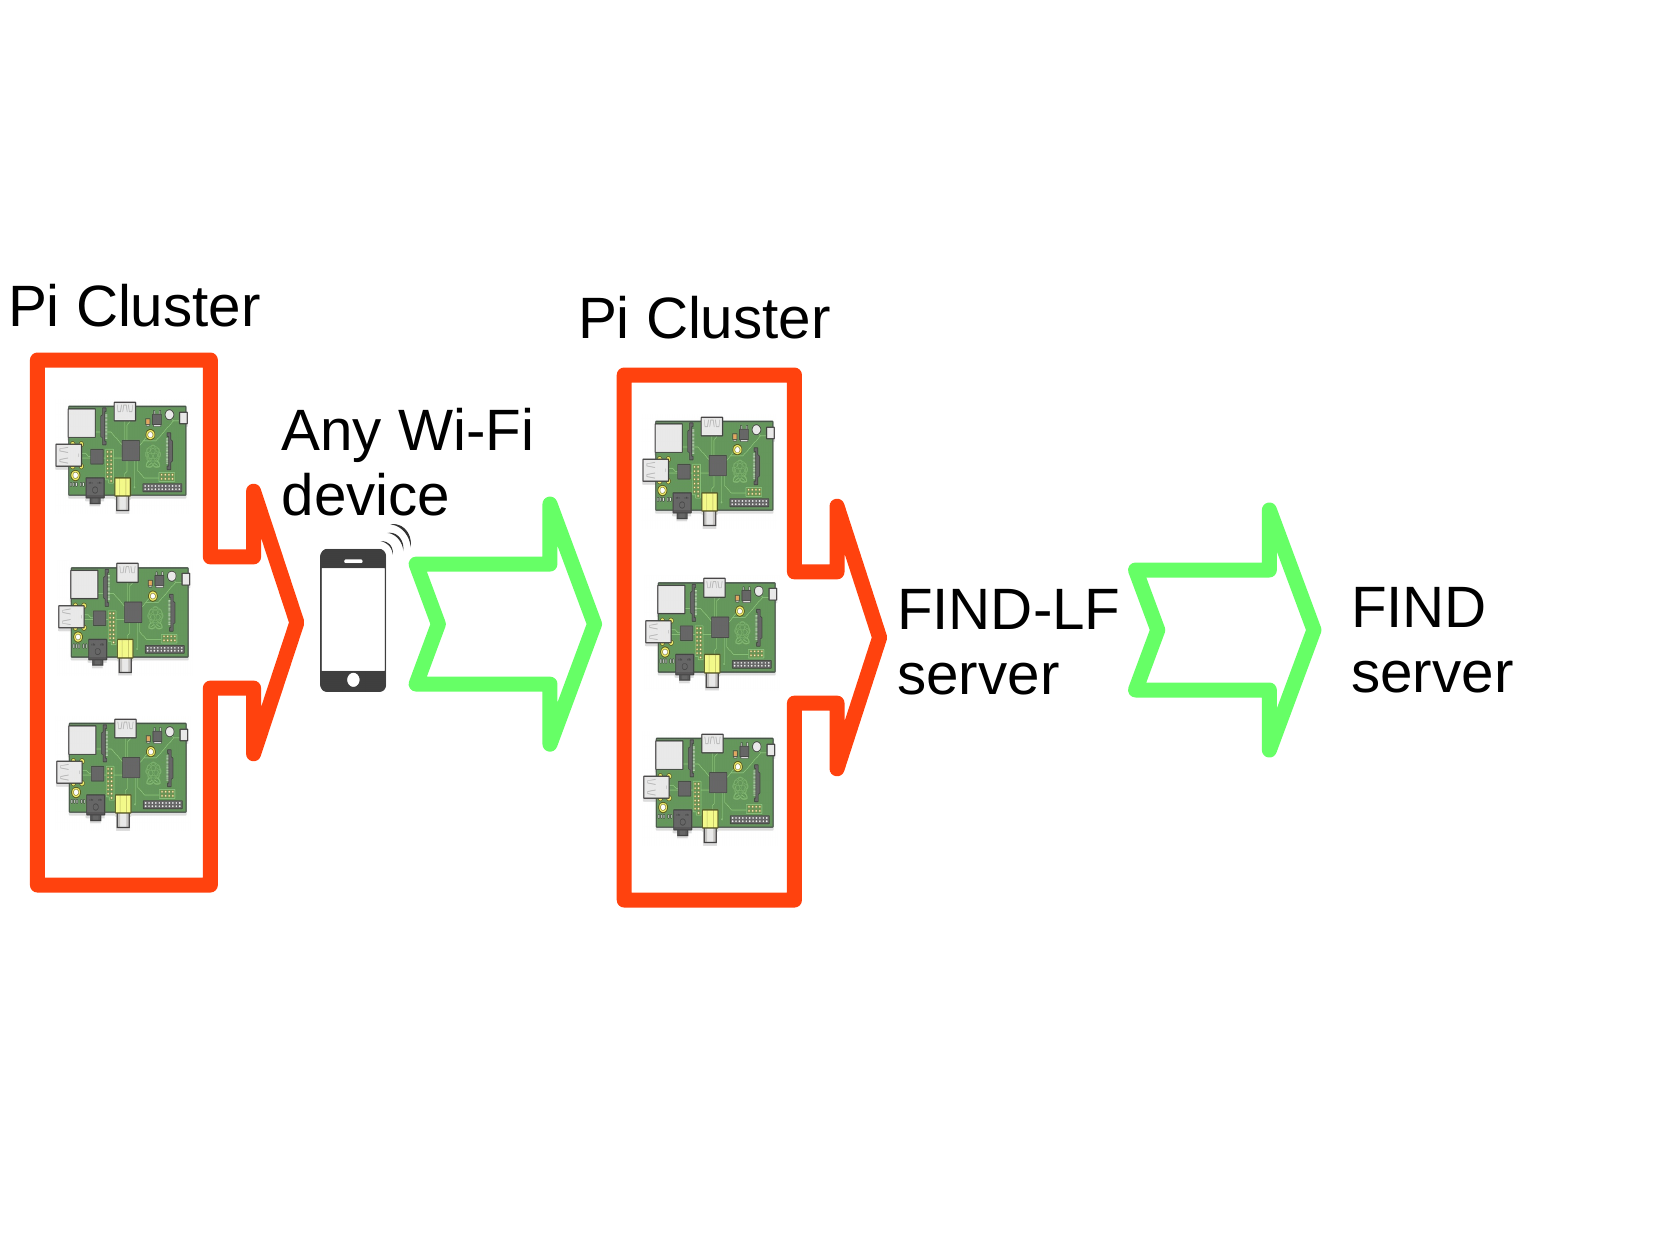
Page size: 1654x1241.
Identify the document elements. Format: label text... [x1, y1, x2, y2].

text_box FIND-LF server [882, 569, 1265, 715]
picture [320, 535, 411, 692]
picture [55, 412, 191, 514]
text_box FIND server [1336, 567, 1654, 713]
text_box [624, 424, 880, 901]
picture [55, 716, 191, 831]
picture [644, 575, 780, 691]
text_box Pi Cluster [563, 278, 946, 424]
picture [649, 424, 777, 529]
picture [57, 560, 193, 676]
text_box [416, 535, 595, 745]
picture [642, 731, 778, 846]
text_box Any Wi-Fi device [266, 390, 649, 535]
text_box Pi Cluster [0, 266, 376, 412]
text_box [37, 412, 297, 886]
text_box [1135, 510, 1314, 751]
